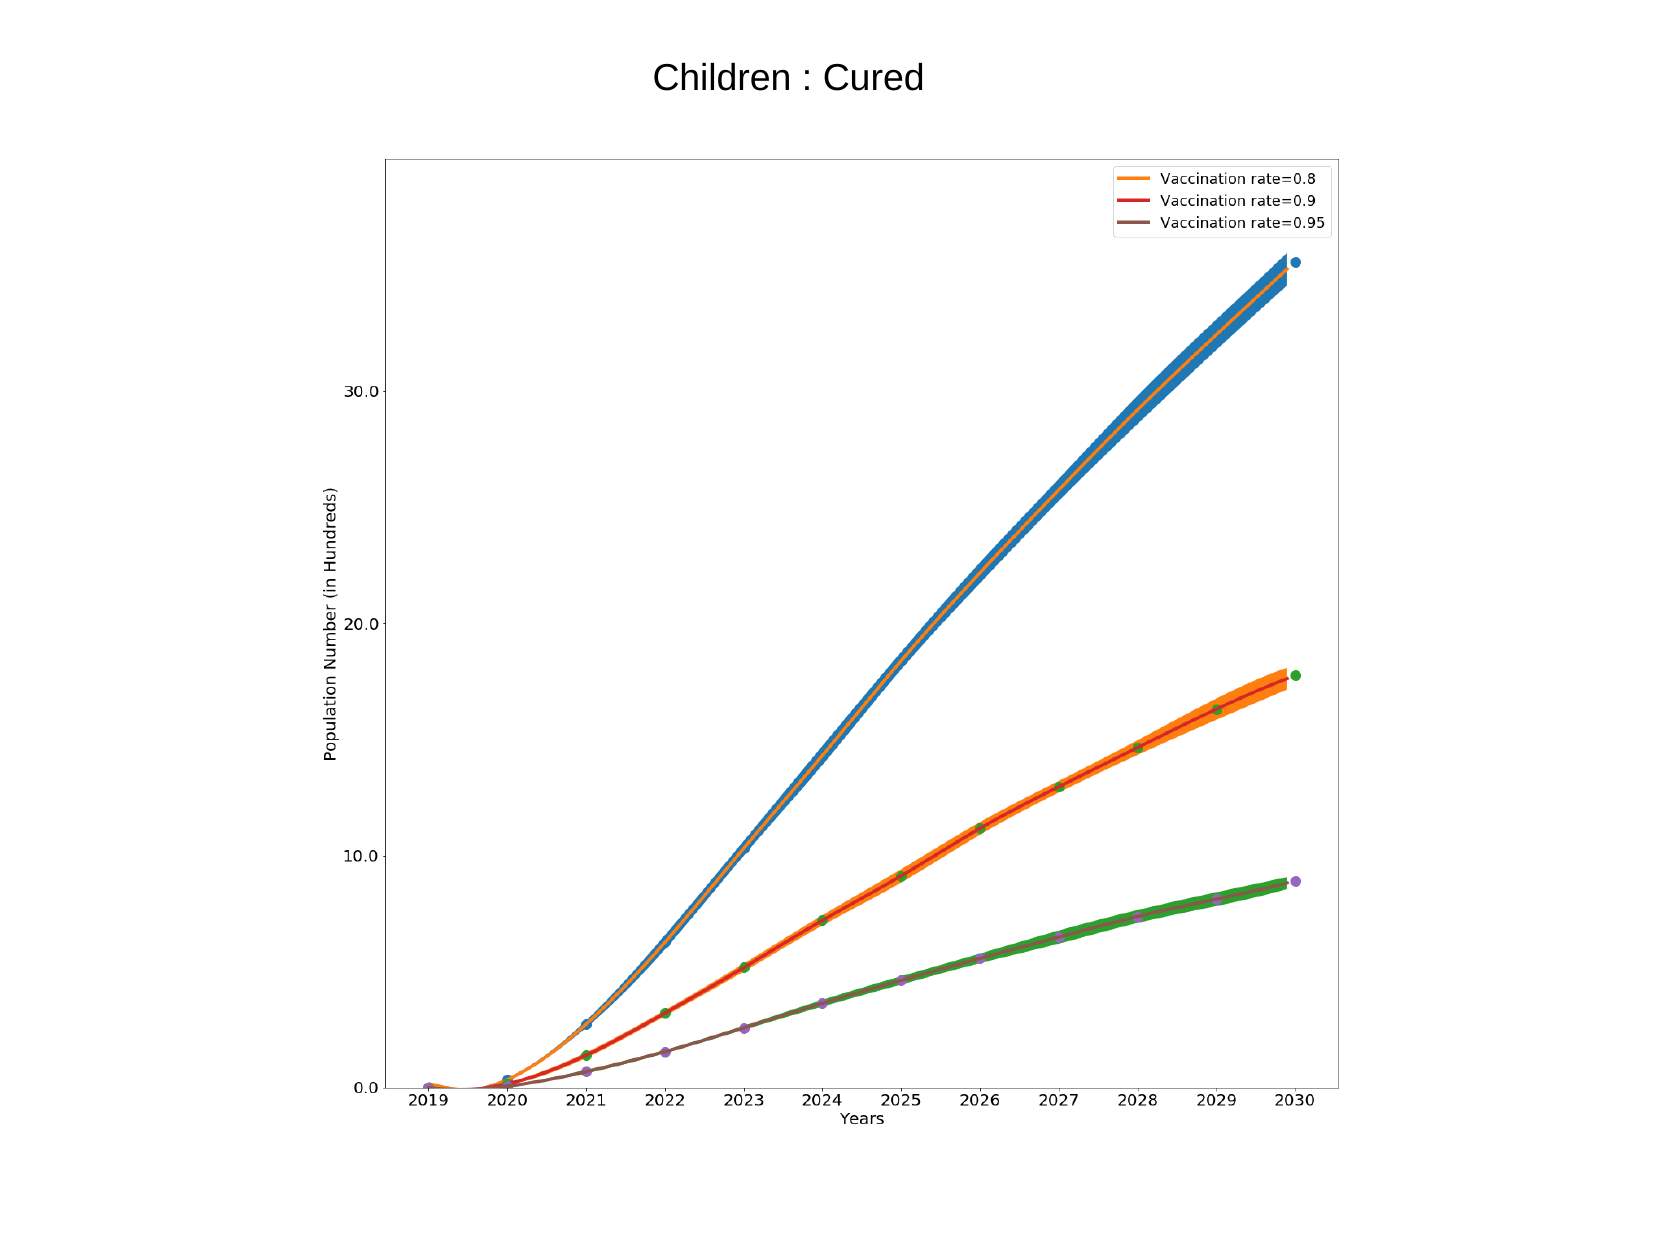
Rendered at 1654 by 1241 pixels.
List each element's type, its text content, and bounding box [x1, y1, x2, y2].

text_box Children : Cured [637, 49, 945, 107]
picture [231, 11, 1461, 1241]
